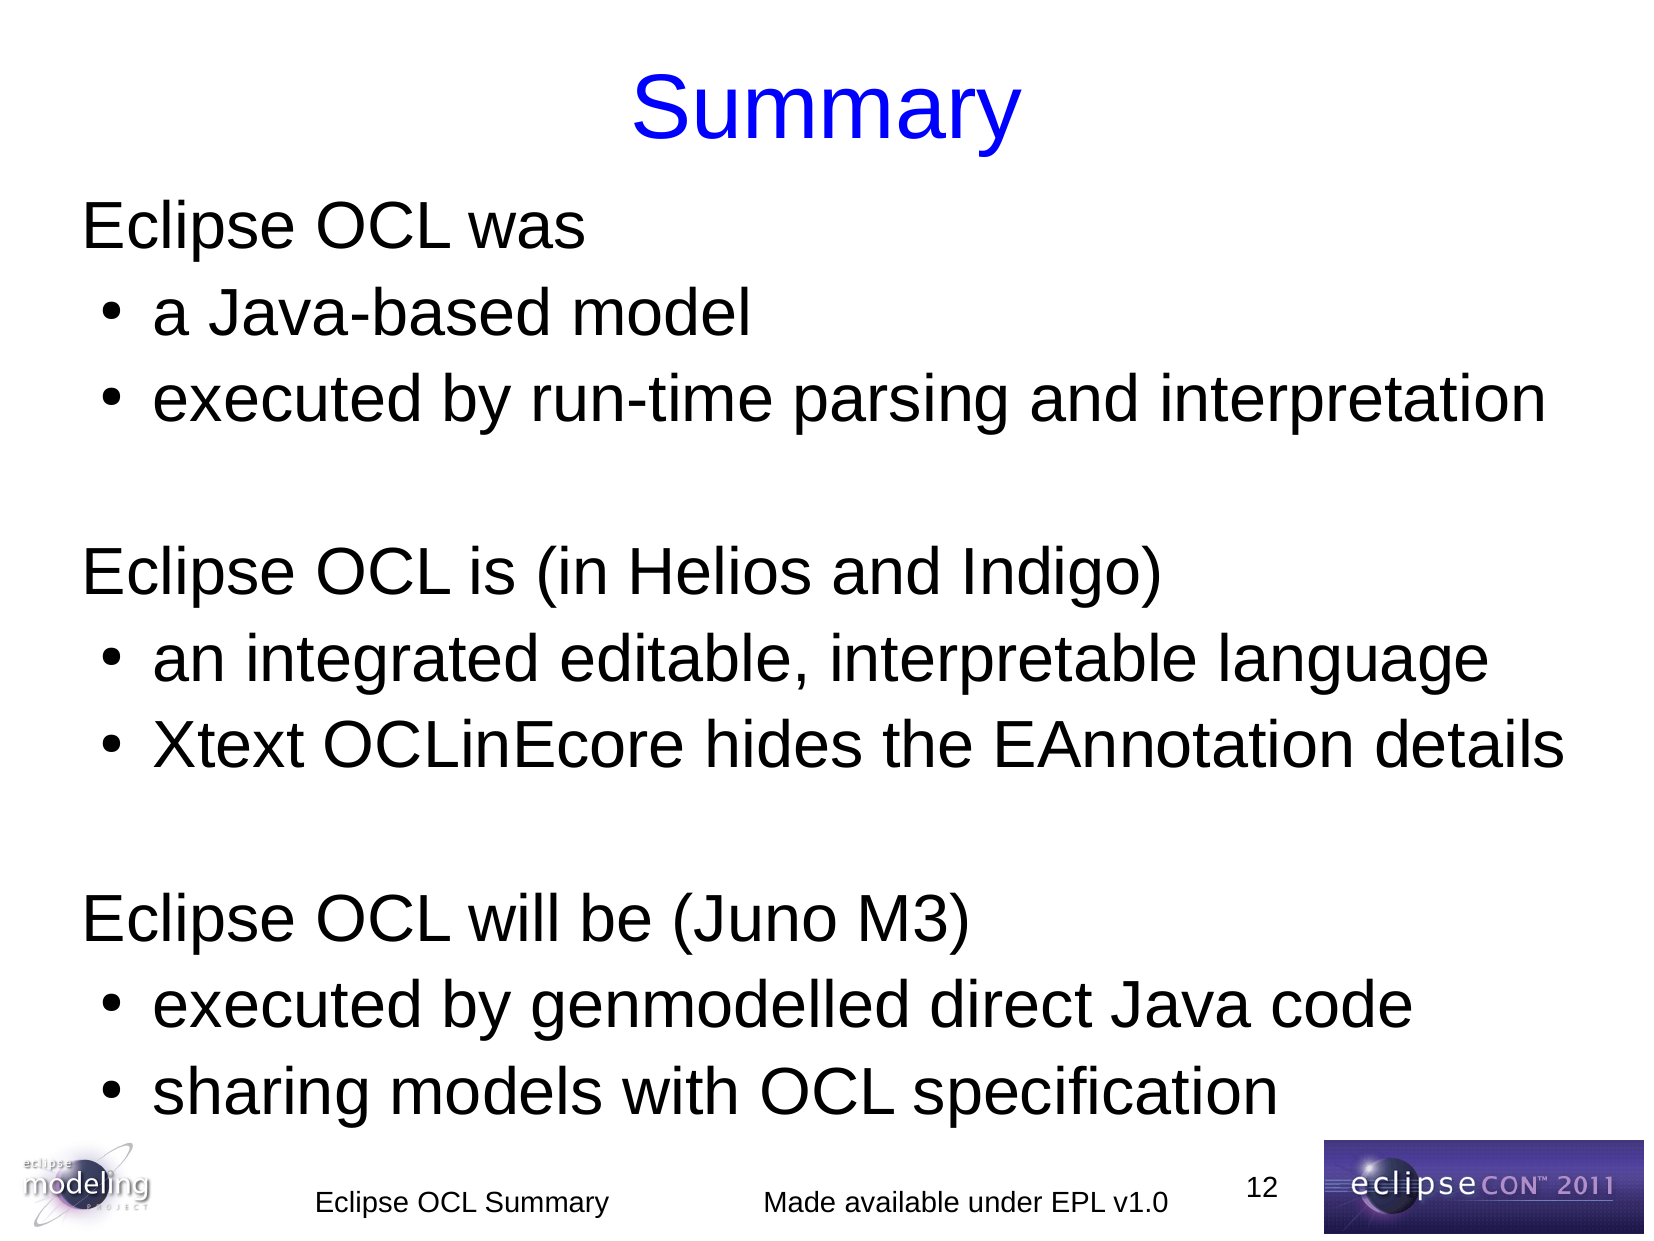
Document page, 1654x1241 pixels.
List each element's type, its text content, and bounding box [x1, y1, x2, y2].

picture [1324, 1140, 1644, 1234]
list Eclipse OCL was a Java-based model executed by run-time parsing and interpretation Eclipse OCL is (in Helios and Indigo) an integrated editable, interpretable language Xtext OCLinEcore hides the EAnnotation details Eclipse OCL will be (Juno M3) executed by genmodelled direct Java code sharing models with OCL specification [81, 188, 1654, 1137]
picture [9, 1136, 156, 1235]
title Summary [82, 55, 1571, 159]
